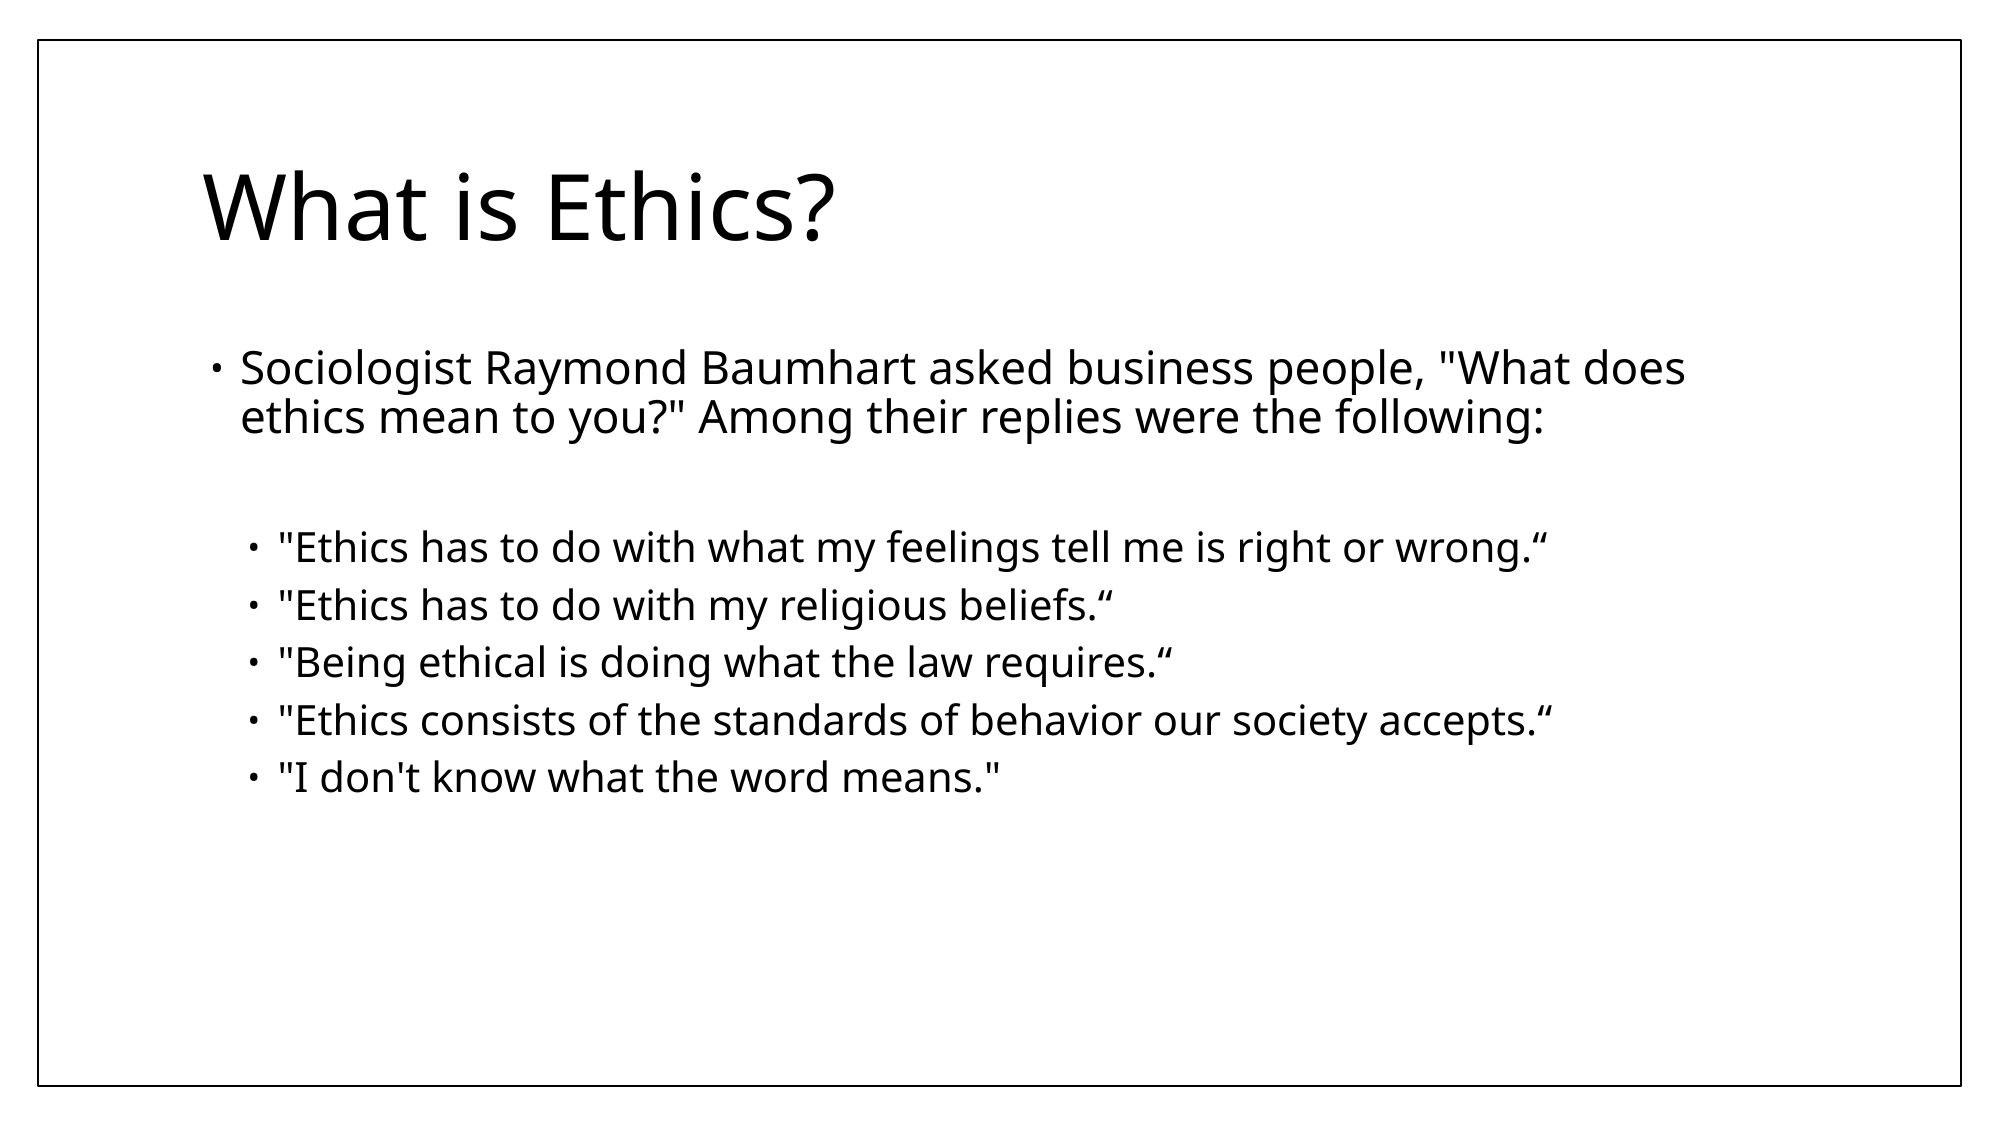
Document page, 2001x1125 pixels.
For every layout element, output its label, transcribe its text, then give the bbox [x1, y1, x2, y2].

list Sociologist Raymond Baumhart asked business people, "What does ethics mean to you?" Among their replies were the following: "Ethics has to do with what my feelings tell me is right or wrong.“ "Ethics has to do with my religious beliefs.“ "Being ethical is doing what the law requires.“ "Ethics consists of the standards of behavior our society accepts.“ "I don't know what the word means." [187, 337, 1808, 1000]
title What is Ethics? [187, 99, 1808, 323]
